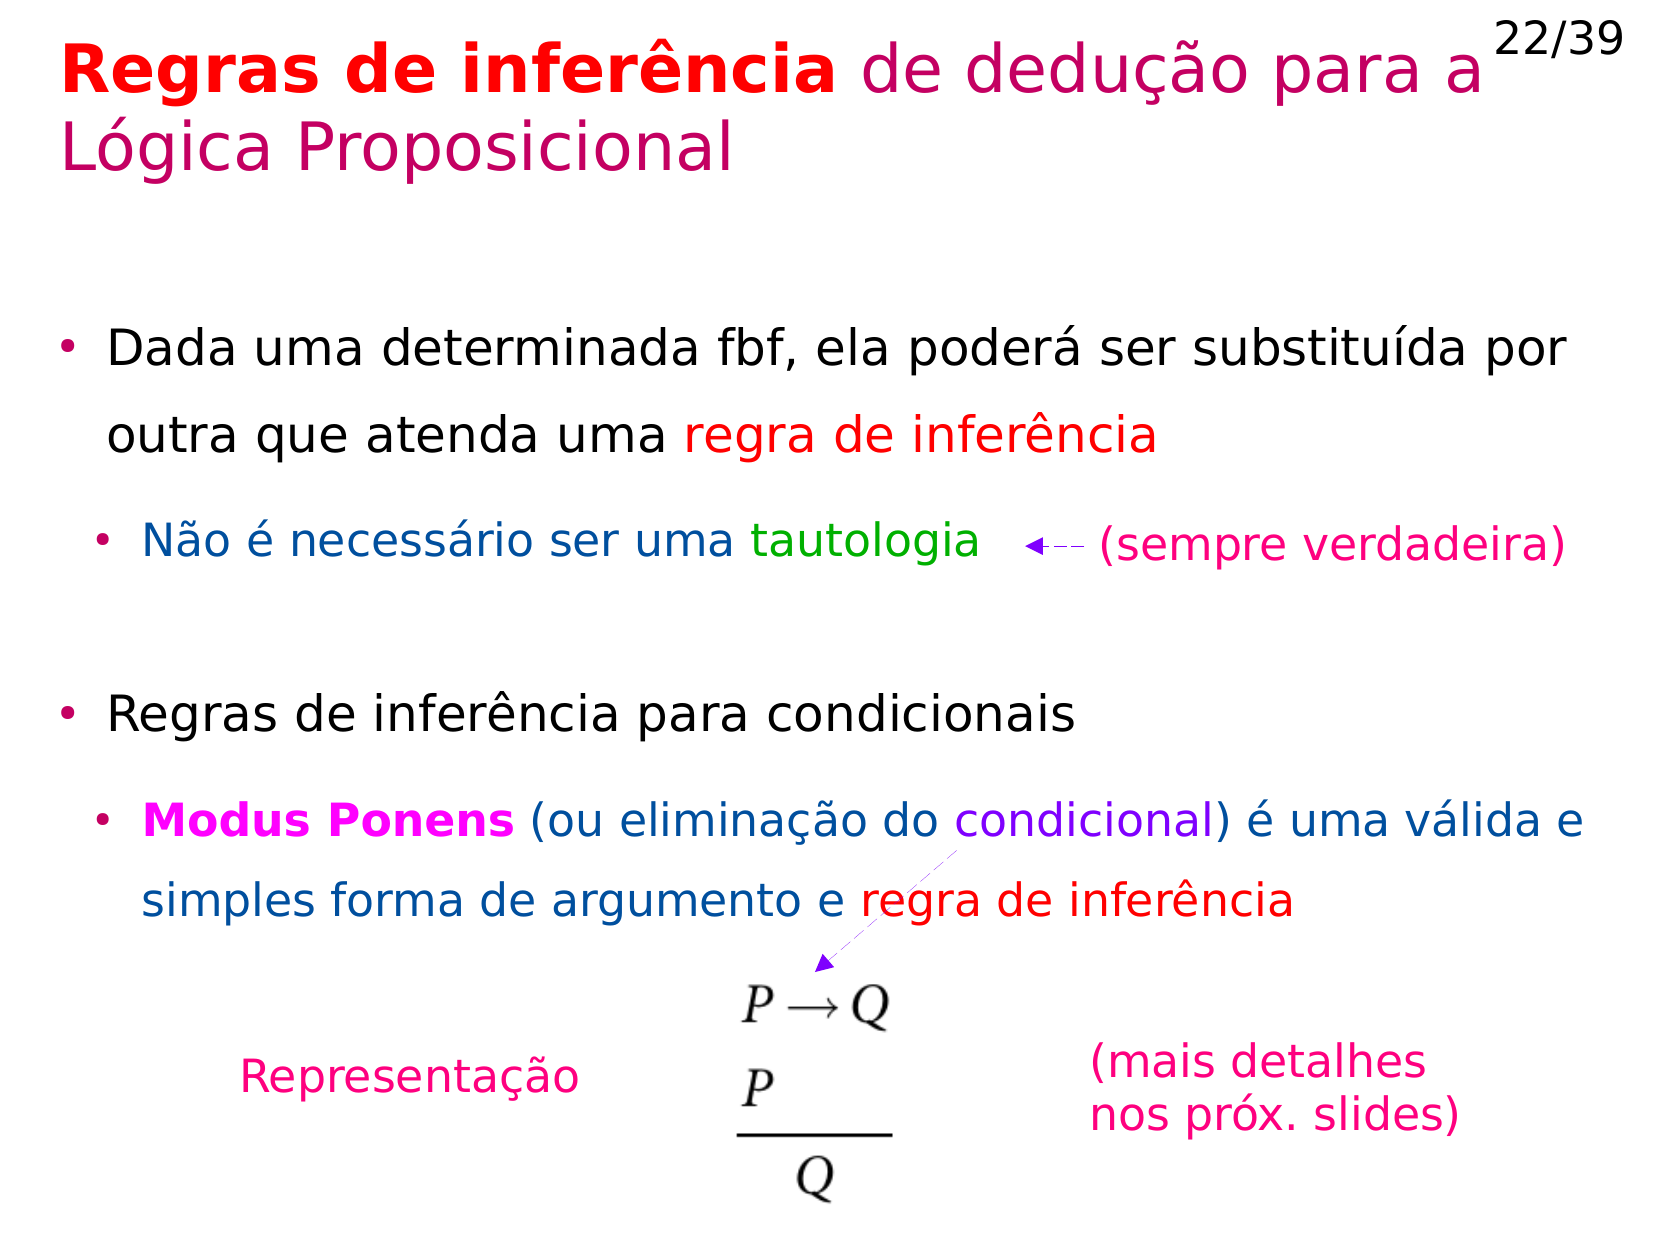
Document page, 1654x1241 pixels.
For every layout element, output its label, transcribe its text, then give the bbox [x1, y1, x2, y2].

text_box (sempre verdadeira) [1084, 510, 1583, 579]
text_box (mais detalhes nos próx. slides) [1074, 1027, 1478, 1149]
list Dada uma determinada fbf, ela poderá ser substituída por outra que atenda uma regra de inferência Não é necessário ser uma tautologia Regras de inferência para condicionais Modus Ponens (ou eliminação do condicional) é uma válida e simples forma de argumento e regra de inferência [59, 289, 1595, 1223]
title Regras de inferência de dedução para a Lógica Proposicional [59, 10, 1595, 207]
picture [732, 971, 898, 1211]
text_box Representação [224, 1042, 596, 1111]
